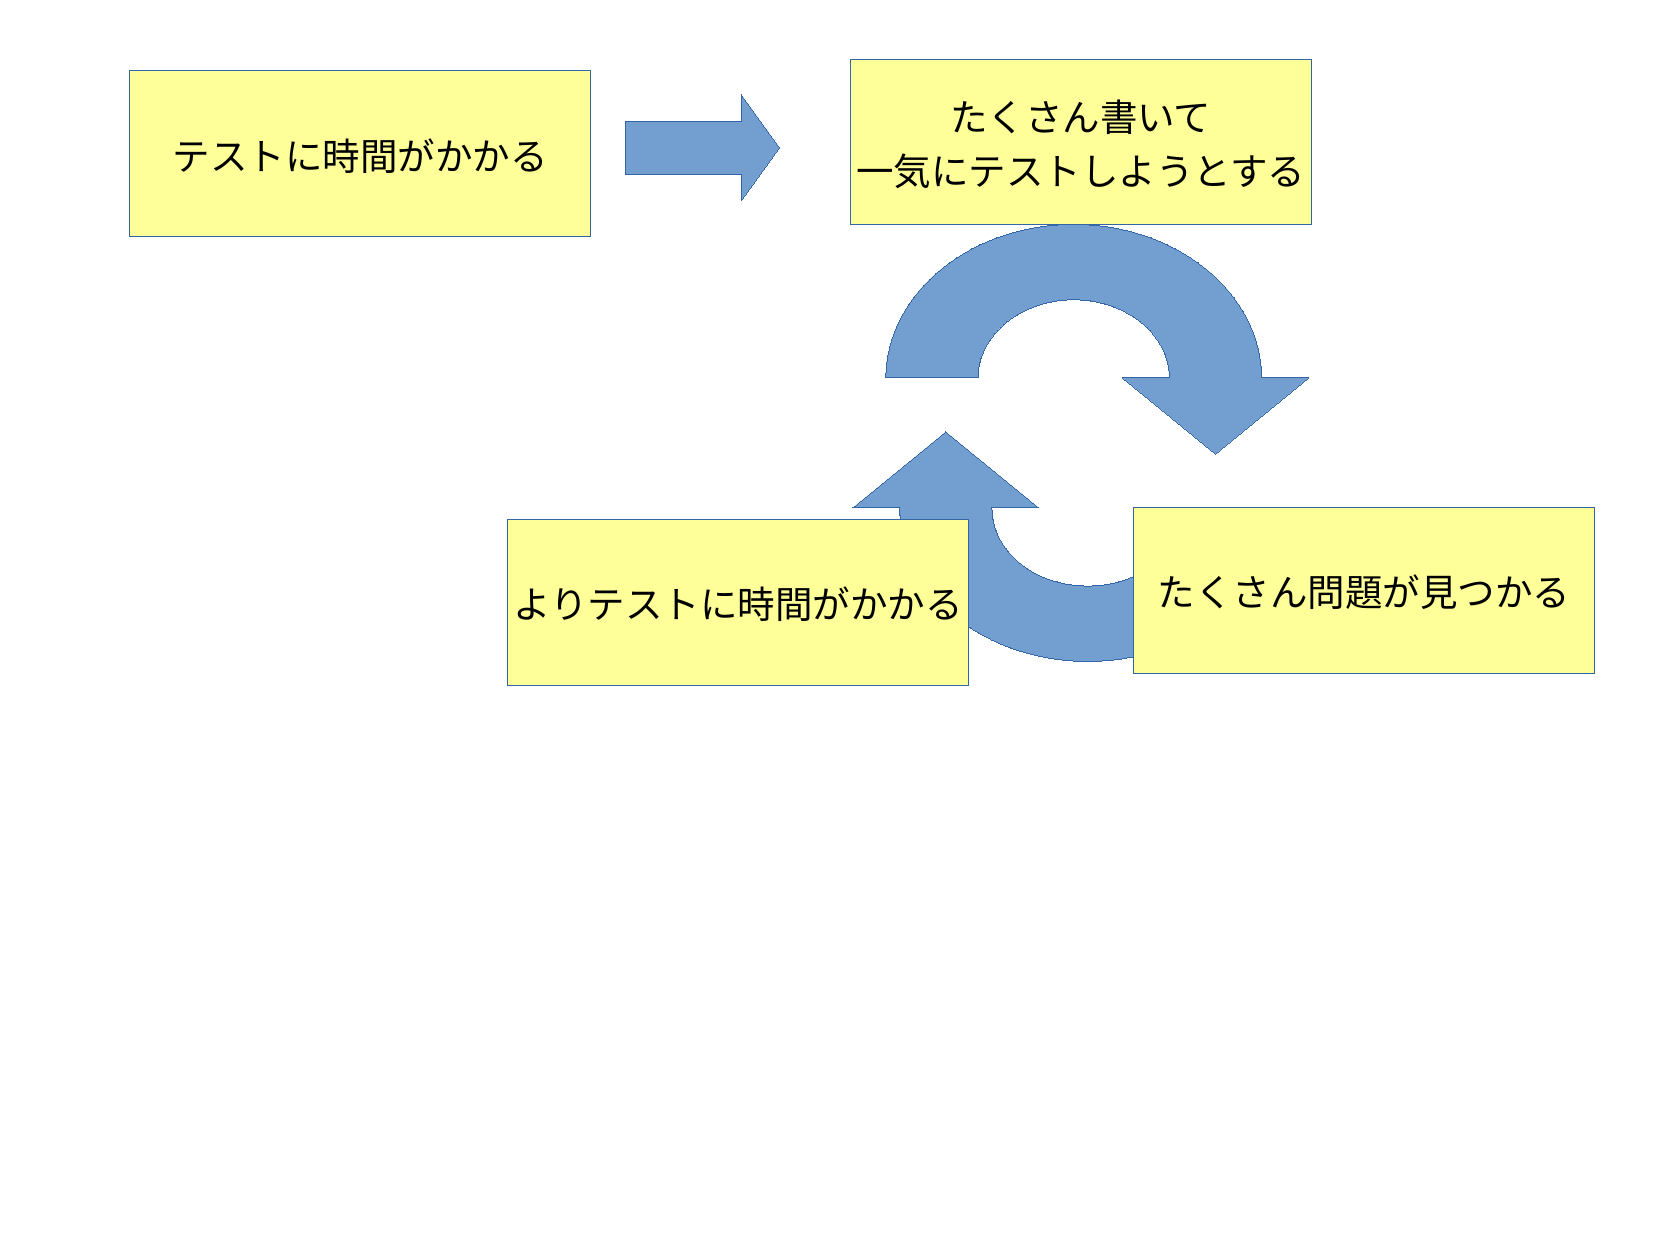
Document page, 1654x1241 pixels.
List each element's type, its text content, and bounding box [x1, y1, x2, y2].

text_box たくさん書いて 一気にテストしようとする [850, 59, 1312, 225]
text_box たくさん問題が見つかる [1133, 507, 1595, 674]
text_box [625, 94, 780, 201]
text_box よりテストに時間がかかる [507, 519, 969, 686]
text_box [885, 225, 1309, 455]
text_box [852, 431, 1133, 662]
text_box テストに時間がかかる [129, 70, 591, 237]
